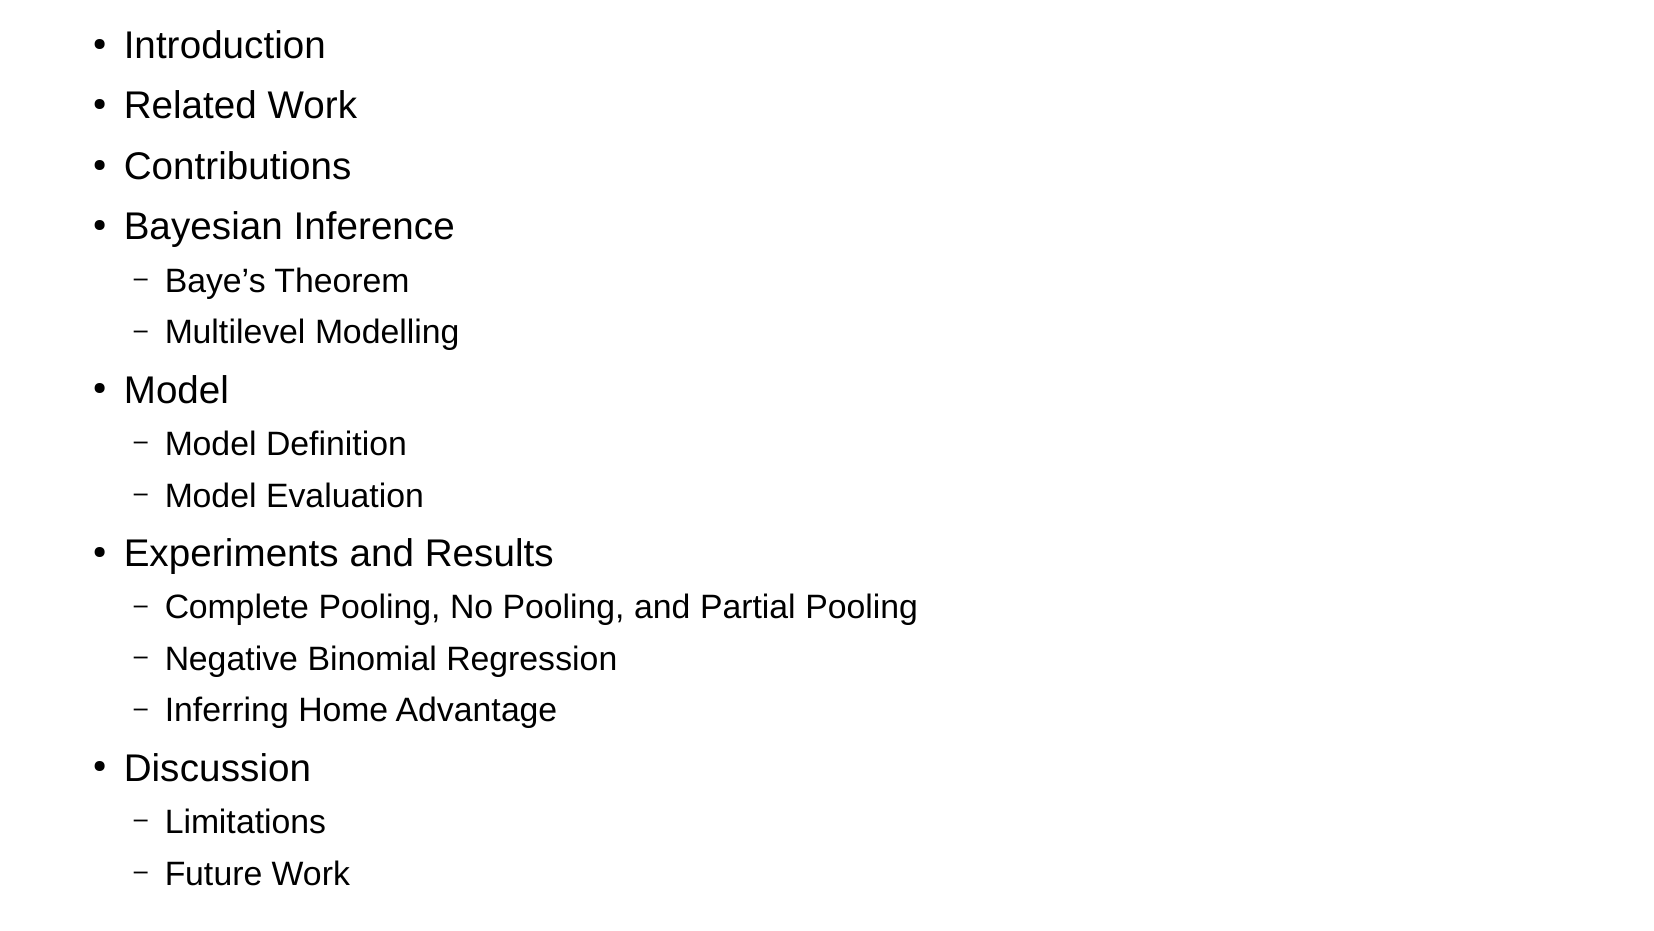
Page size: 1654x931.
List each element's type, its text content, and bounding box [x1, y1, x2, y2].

list Introduction Related Work Contributions Bayesian Inference Baye’s Theorem Multilevel Modelling Model Model Definition Model Evaluation Experiments and Results Complete Pooling, No Pooling, and Partial Pooling Negative Binomial Regression Inferring Home Advantage Discussion Limitations Future Work [82, 23, 1571, 898]
